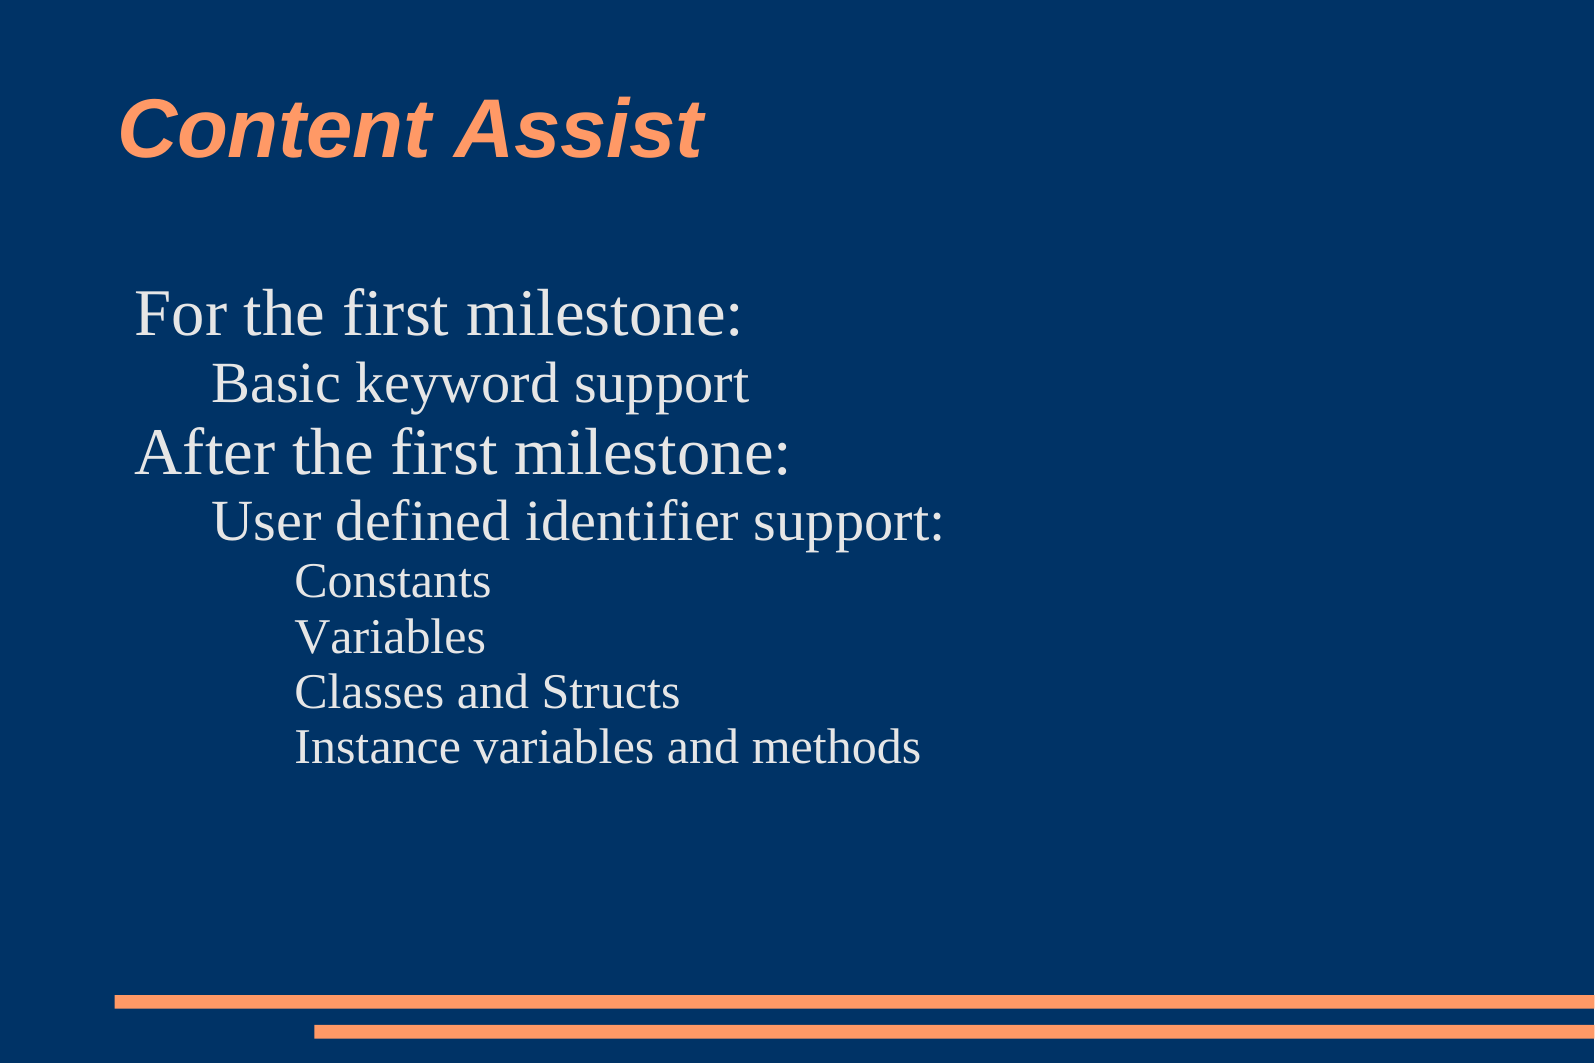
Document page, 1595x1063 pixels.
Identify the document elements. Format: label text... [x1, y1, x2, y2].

title Content Assist [117, 39, 1479, 218]
list For the first milestone: Basic keyword support After the first milestone: User defined identifier support: Constants Variables Classes and Structs Instance variables and methods [117, 276, 1505, 971]
